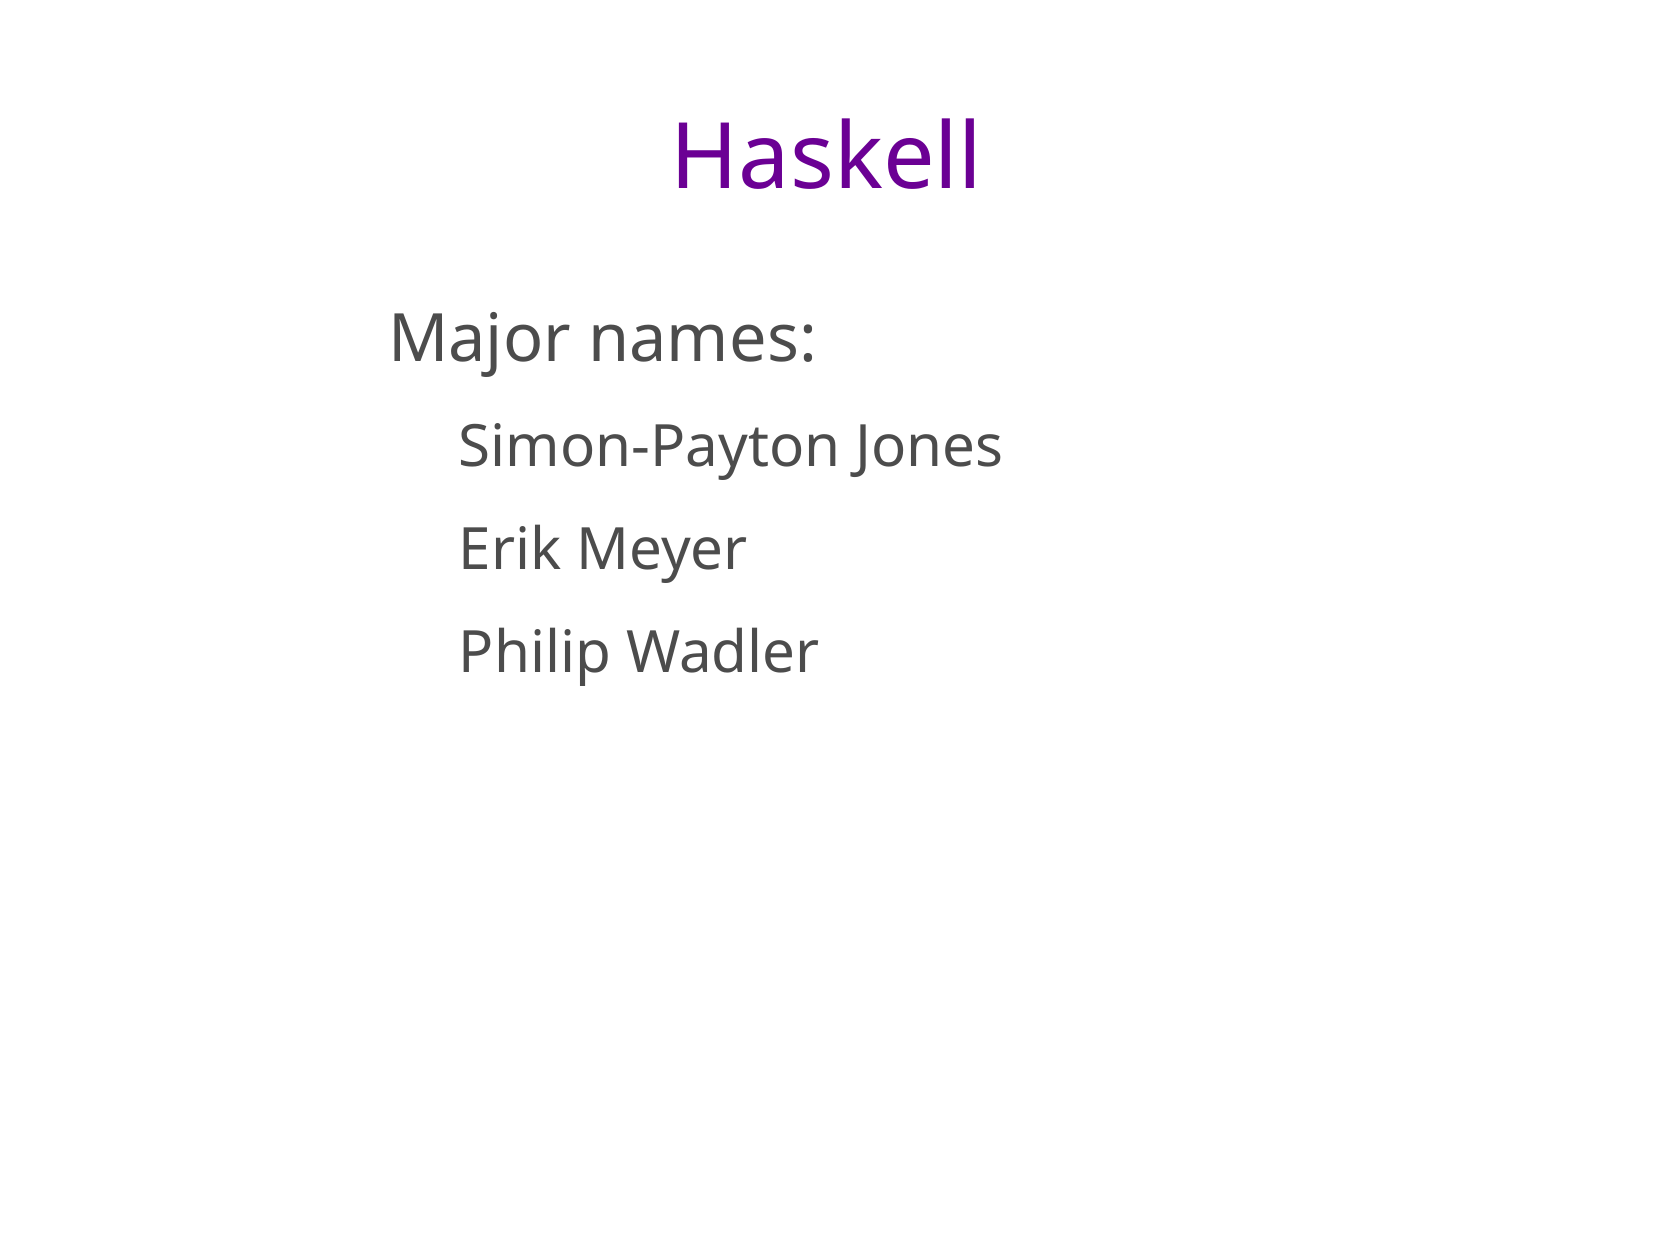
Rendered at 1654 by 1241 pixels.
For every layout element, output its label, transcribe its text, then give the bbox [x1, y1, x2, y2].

title Haskell [82, 49, 1571, 257]
list Major names: Simon-Payton Jones Erik Meyer Philip Wadler [317, 290, 1337, 1010]
